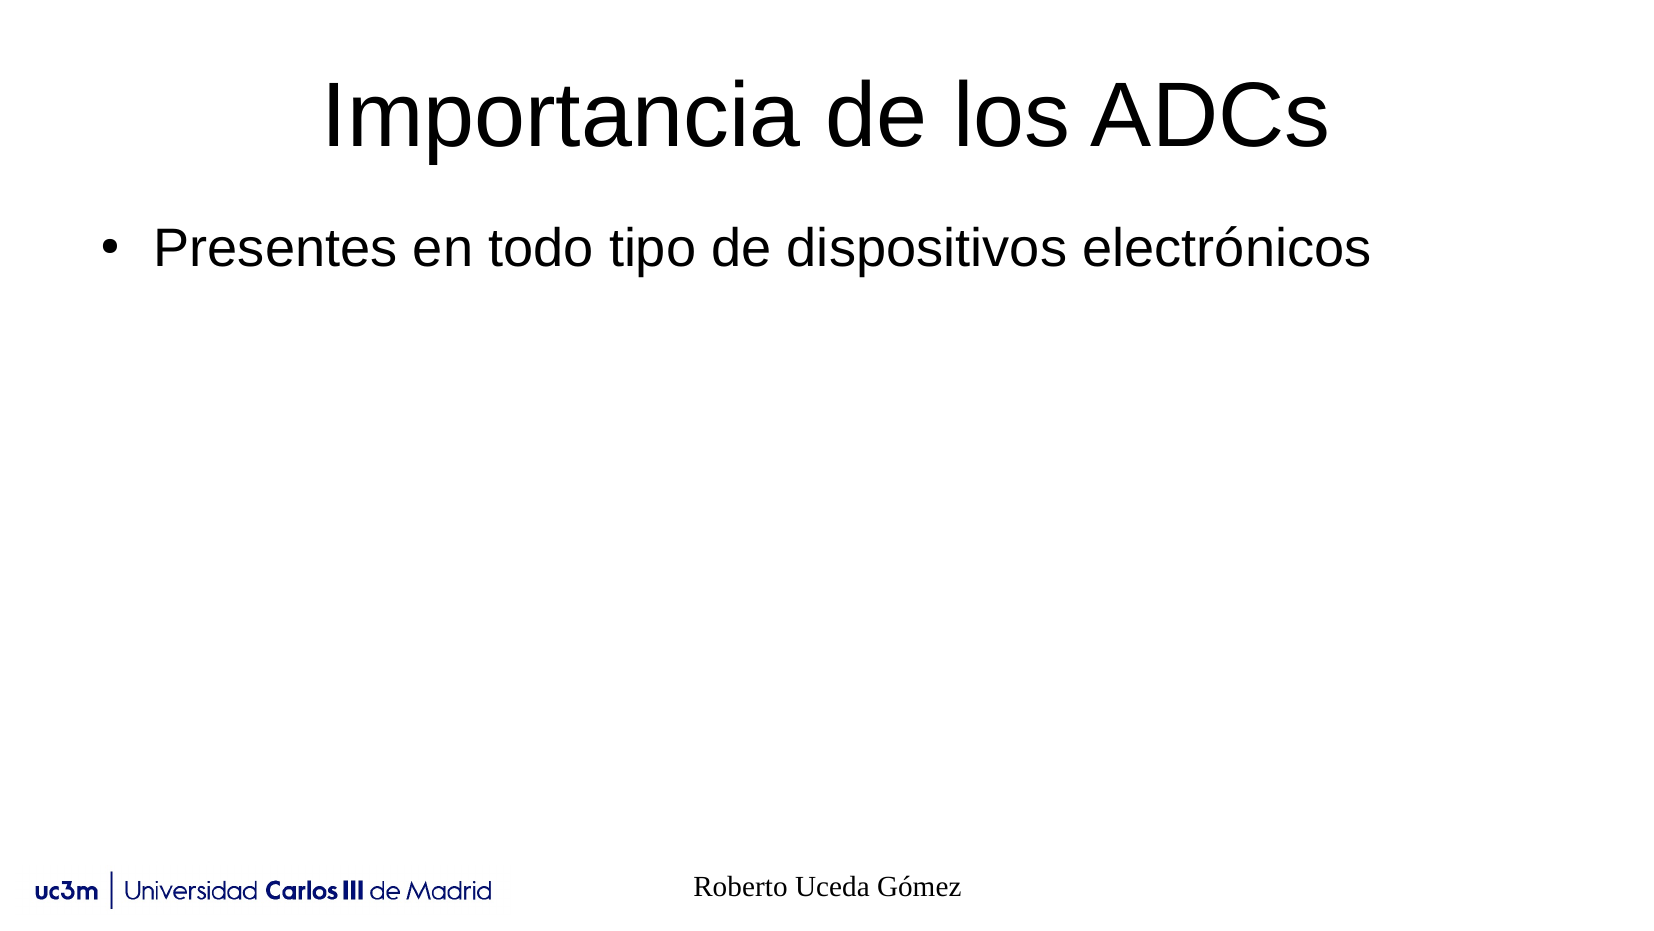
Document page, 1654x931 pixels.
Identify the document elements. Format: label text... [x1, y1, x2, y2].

picture [15, 865, 511, 915]
list Presentes en todo tipo de dispositivos electrónicos [82, 217, 1571, 758]
title Importancia de los ADCs [82, 37, 1571, 193]
